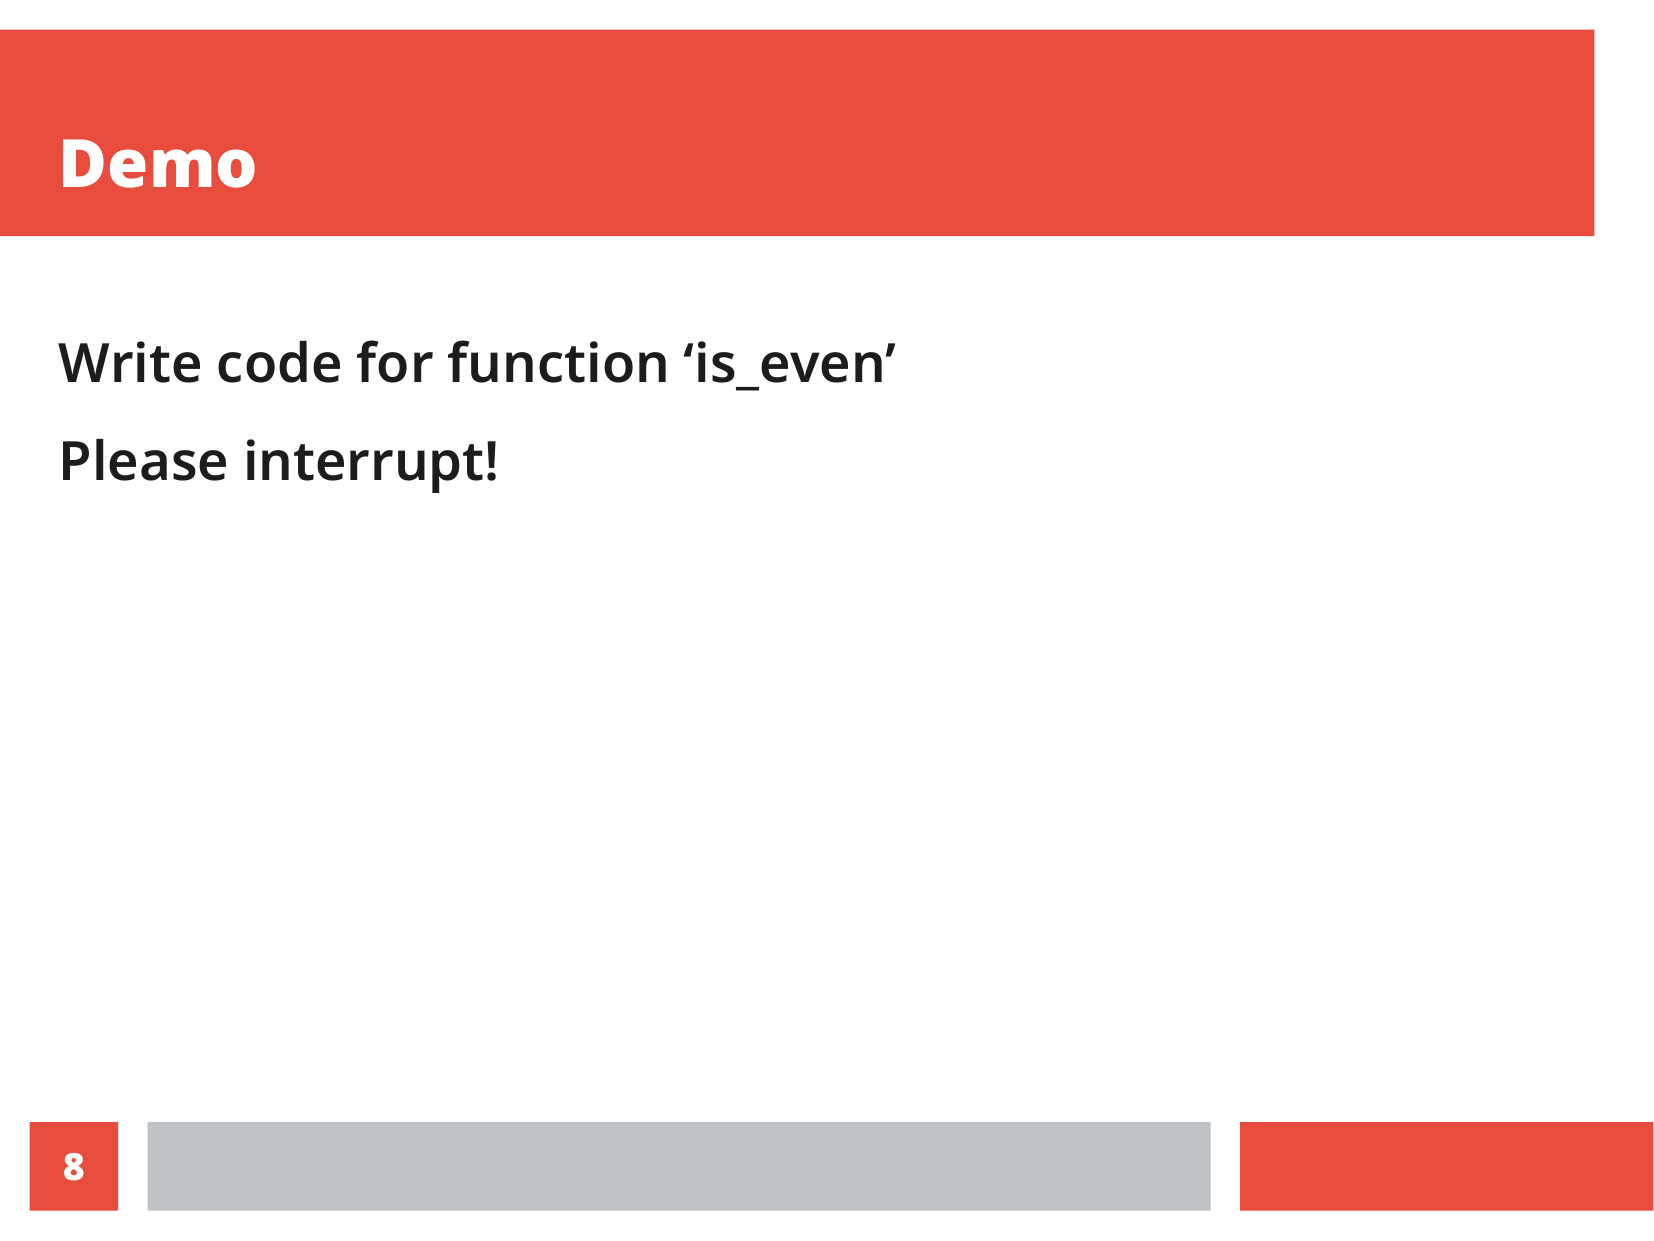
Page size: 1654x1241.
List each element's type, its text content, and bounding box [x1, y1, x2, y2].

list Write code for function ‘is_even’ Please interrupt! [59, 324, 1565, 1093]
title Demo [59, 59, 1595, 207]
